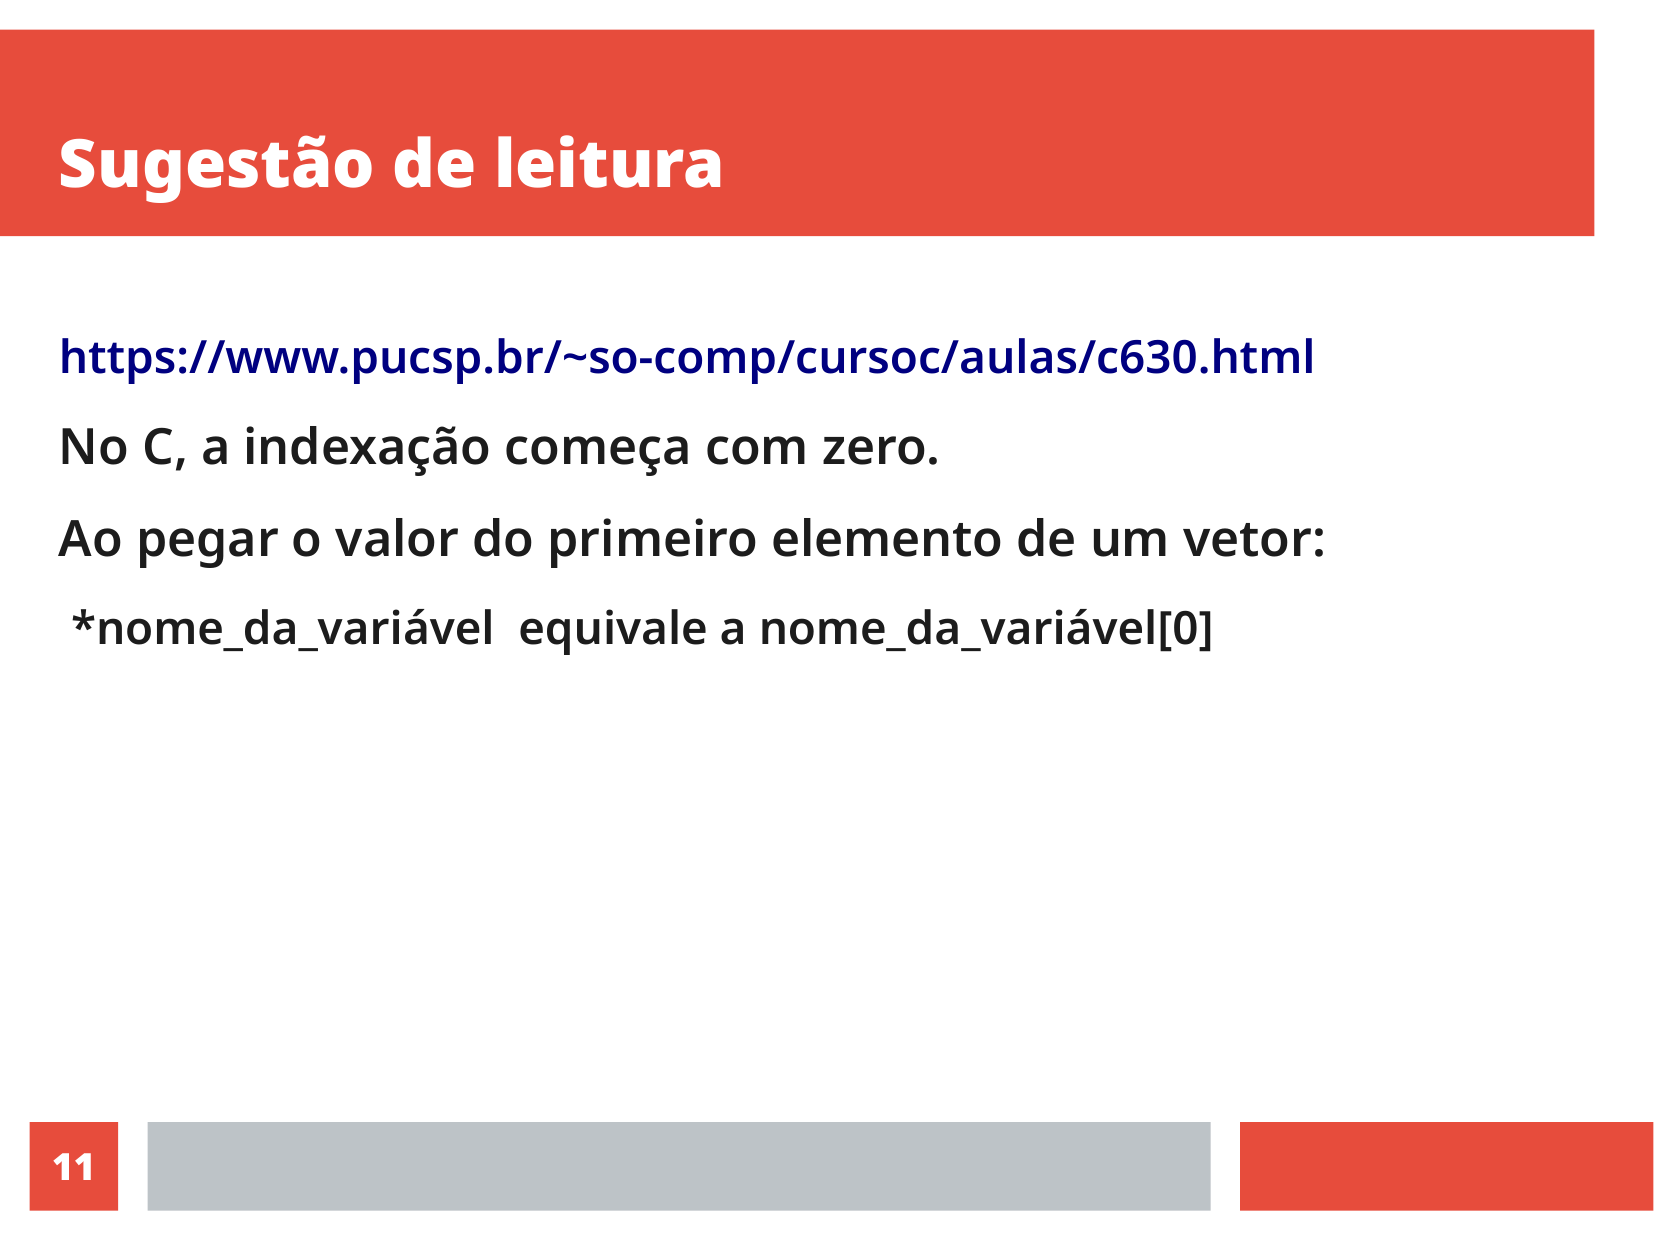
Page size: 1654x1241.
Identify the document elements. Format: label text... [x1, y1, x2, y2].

title Sugestão de leitura [59, 59, 1595, 207]
list https://www.pucsp.br/~so-comp/cursoc/aulas/c630.html No C, a indexação começa com zero. Ao pegar o valor do primeiro elemento de um vetor: *nome_da_variável equivale a nome_da_variável[0] [59, 324, 1565, 1093]
